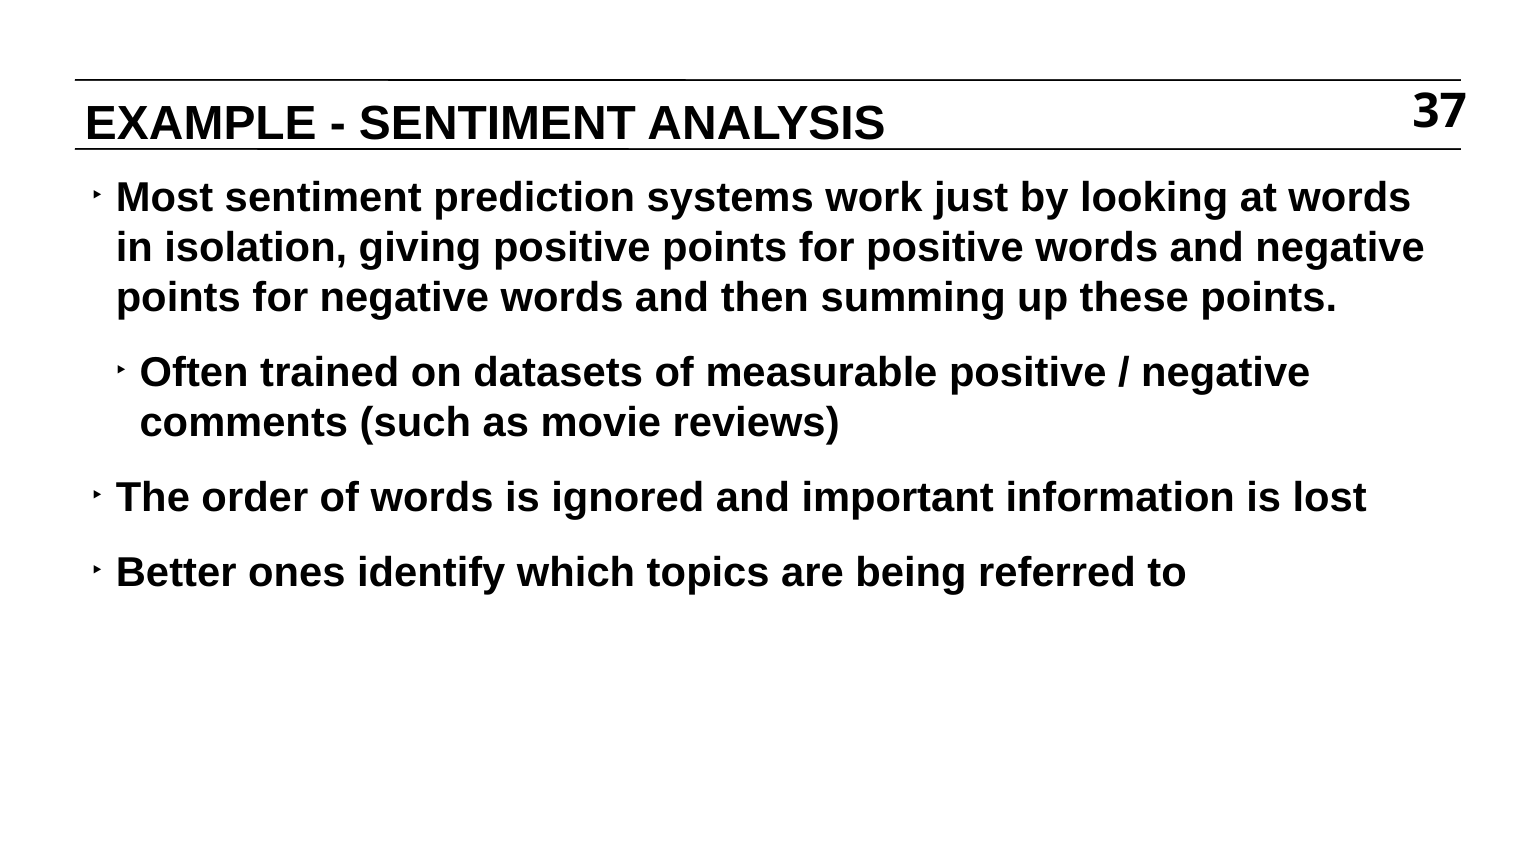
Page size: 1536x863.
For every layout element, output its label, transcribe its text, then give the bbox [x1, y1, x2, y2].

list Most sentiment prediction systems work just by looking at words in isolation, giving positive points for positive words and negative points for negative words and then summing up these points. Often trained on datasets of measurable positive / negative comments (such as movie reviews) The order of words is ignored and important information is lost Better ones identify which topics are being referred to [76, 161, 1460, 823]
slide_number <number> [1410, 84, 1469, 141]
title EXAMPLE - SENTIMENT ANALYSIS [76, 82, 1369, 161]
